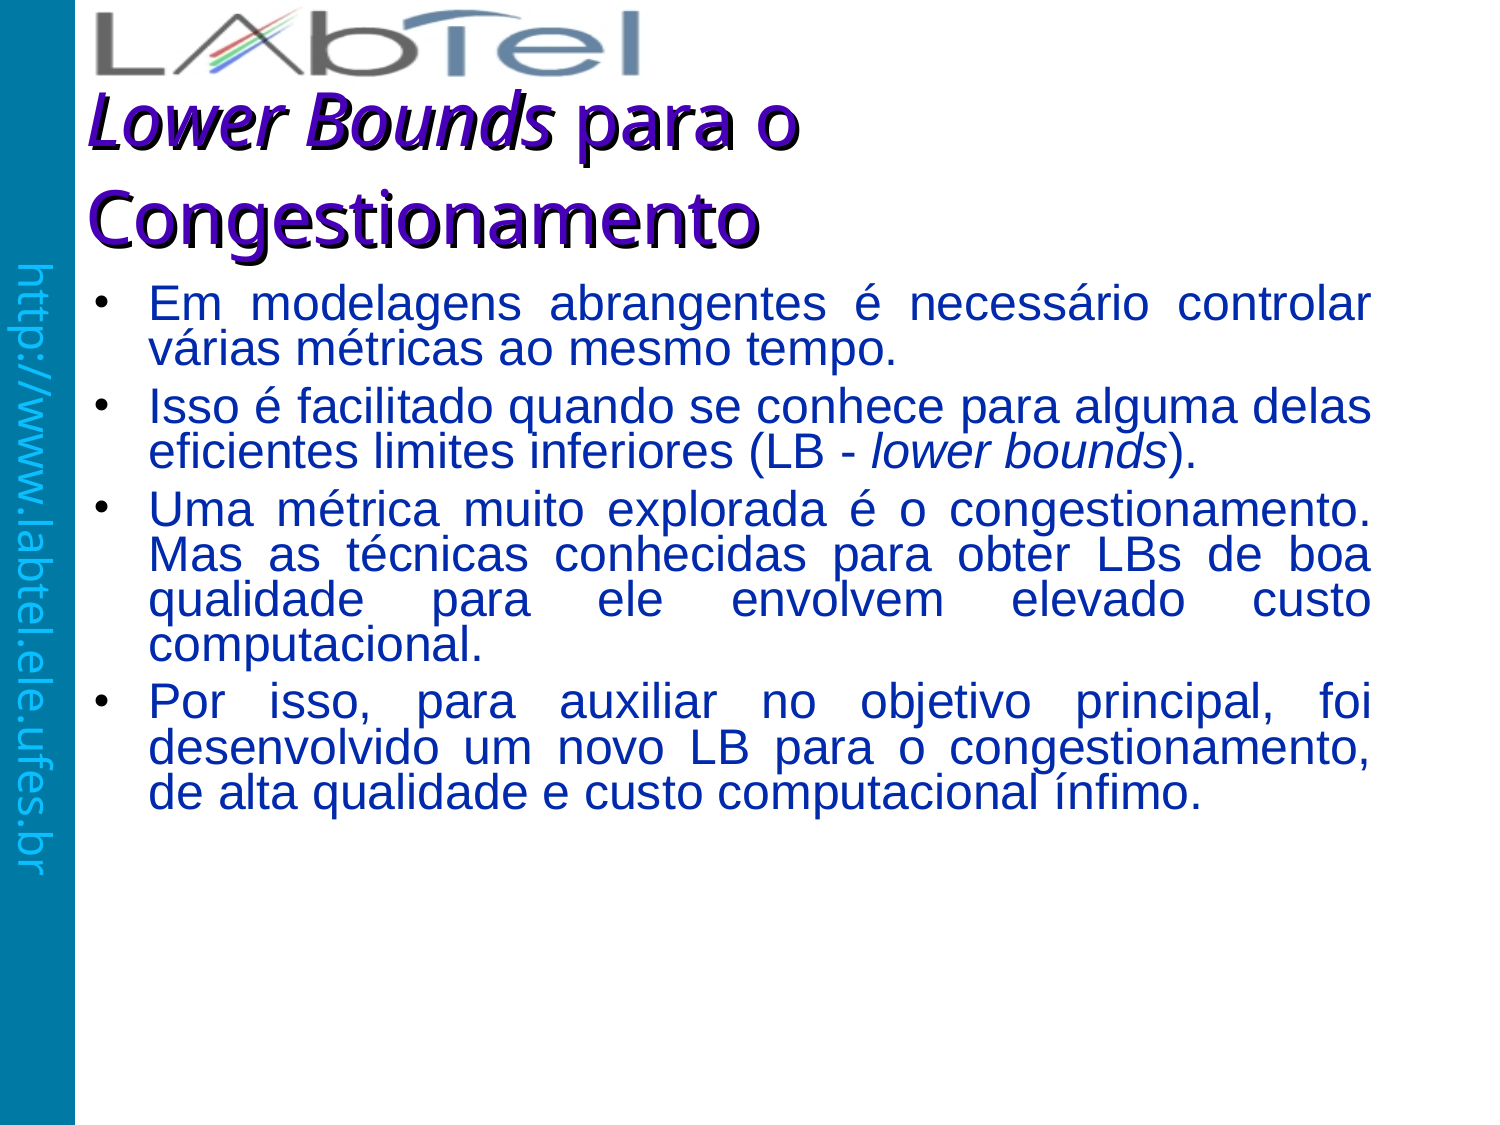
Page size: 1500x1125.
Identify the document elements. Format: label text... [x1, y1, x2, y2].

list Em modelagens abrangentes é necessário controlar várias métricas ao mesmo tempo. Isso é facilitado quando se conhece para alguma delas eficientes limites inferiores (LB - lower bounds). Uma métrica muito explorada é o congestionamento. Mas as técnicas conhecidas para obter LBs de boa qualidade para ele envolvem elevado custo computacional. Por isso, para auxiliar no objetivo principal, foi desenvolvido um novo LB para o congestionamento, de alta qualidade e custo computacional ínfimo. [78, 261, 1388, 1045]
title Lower Bounds para o Congestionamento [70, 57, 1471, 272]
picture [76, 0, 675, 57]
